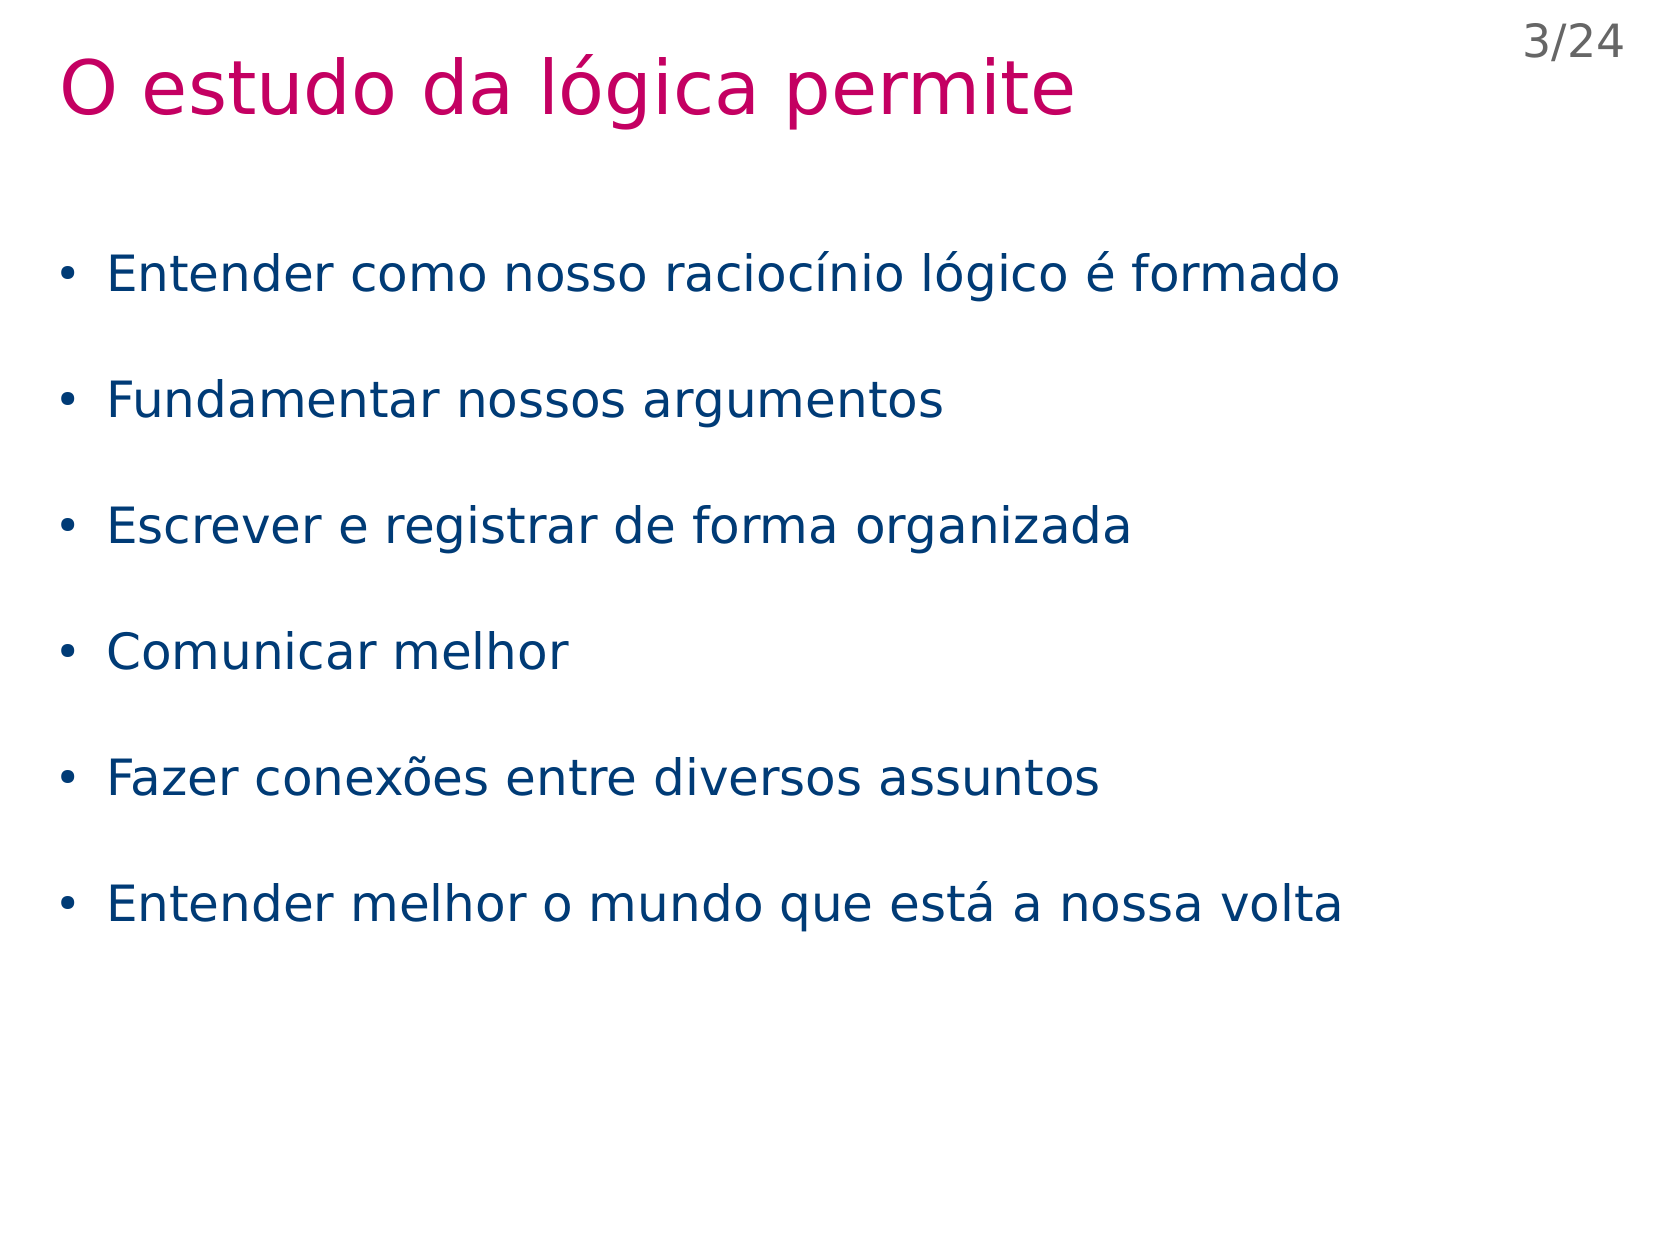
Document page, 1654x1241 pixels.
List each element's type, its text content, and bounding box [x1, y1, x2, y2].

title O estudo da lógica permite [59, 29, 1595, 148]
list Entender como nosso raciocínio lógico é formado Fundamentar nossos argumentos Escrever e registrar de forma organizada Comunicar melhor Fazer conexões entre diversos assuntos Entender melhor o mundo que está a nossa volta [59, 236, 1595, 1211]
